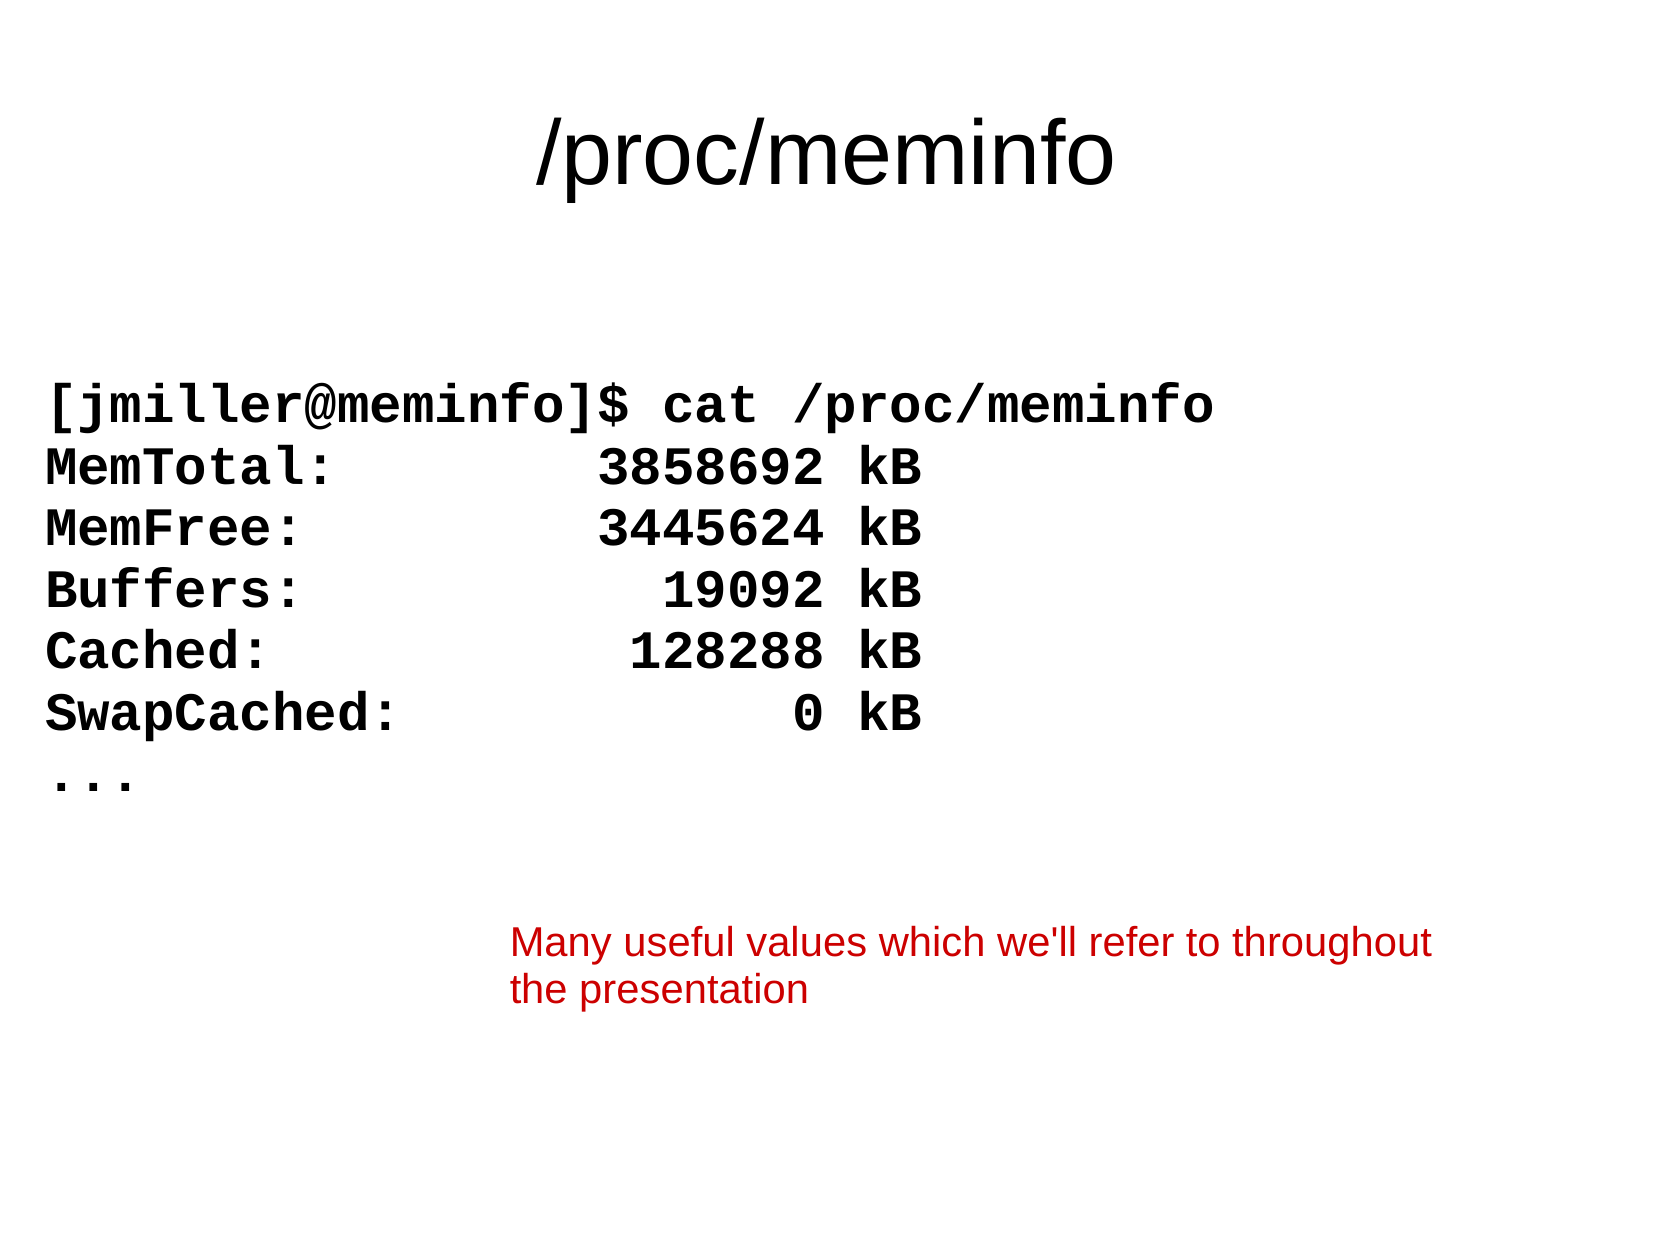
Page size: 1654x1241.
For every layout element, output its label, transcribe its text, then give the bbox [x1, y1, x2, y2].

list [jmiller@meminfo]$ cat /proc/meminfo MemTotal: 3858692 kB MemFree: 3445624 kB Buffers: 19092 kB Cached: 128288 kB SwapCached: 0 kB ... [45, 377, 1606, 811]
text_box Many useful values which we'll refer to throughout the presentation [495, 911, 1459, 1021]
title /proc/meminfo [82, 49, 1571, 257]
